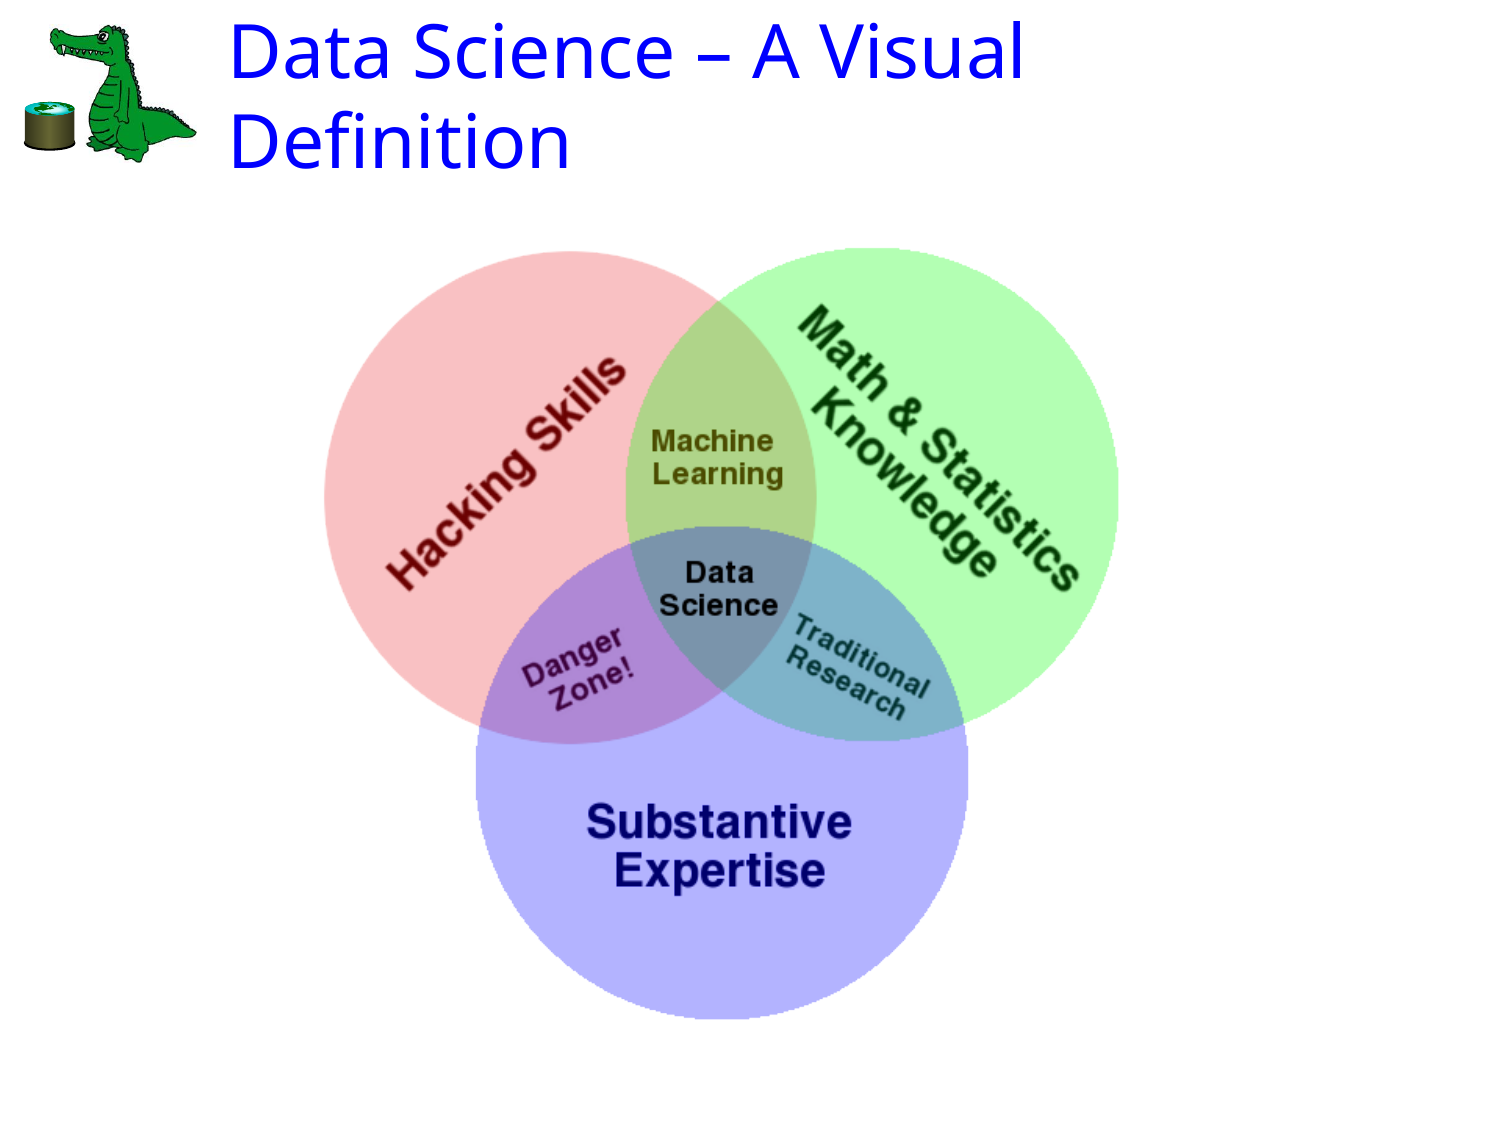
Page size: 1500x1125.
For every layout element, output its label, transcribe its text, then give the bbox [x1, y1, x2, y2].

picture [49, 24, 197, 163]
picture [307, 245, 1133, 1034]
title Data Science – A Visual Definition [212, 0, 1388, 188]
